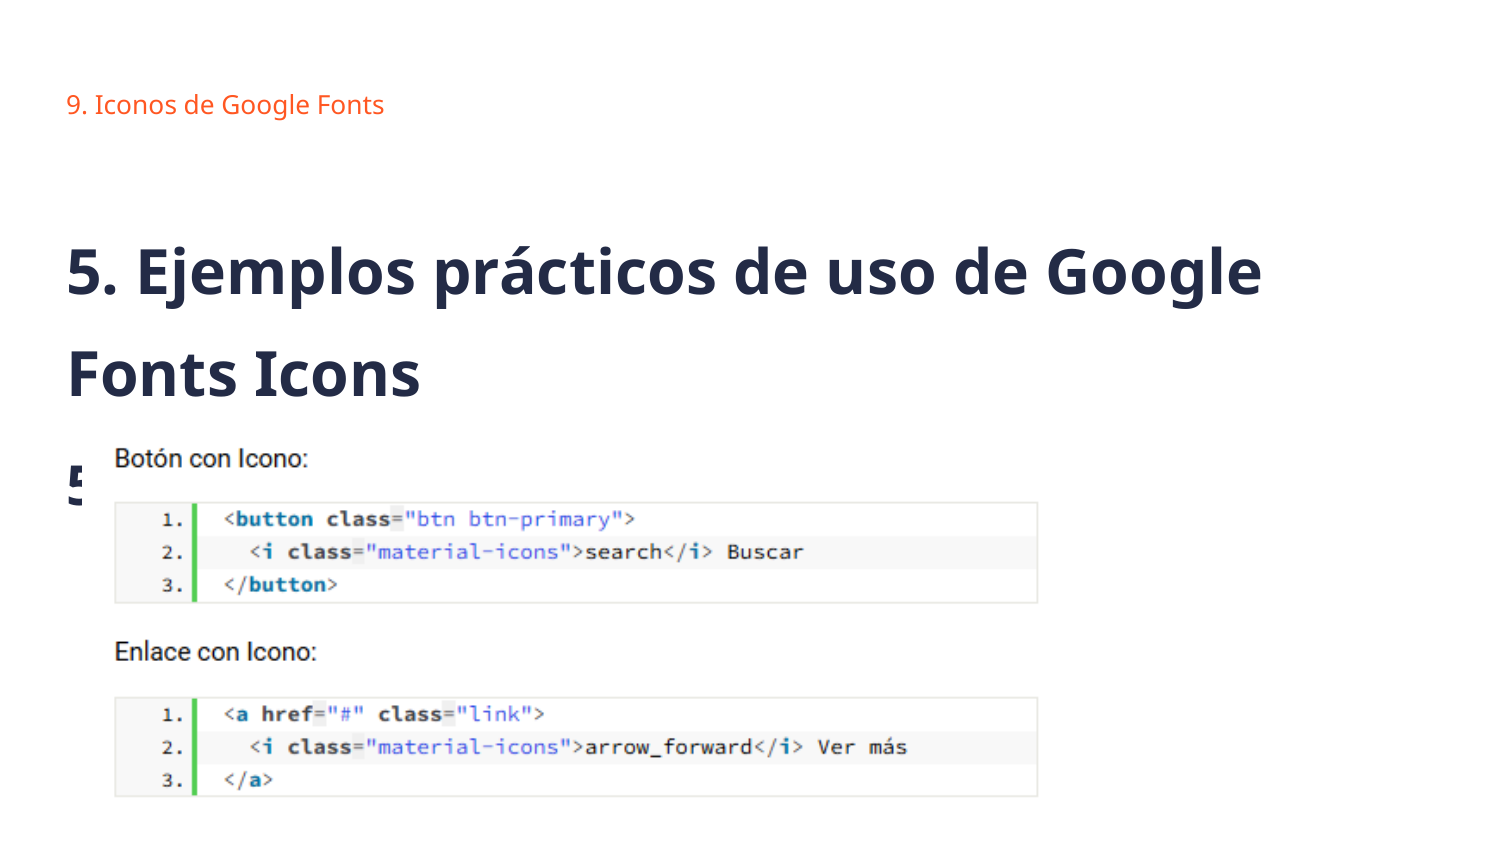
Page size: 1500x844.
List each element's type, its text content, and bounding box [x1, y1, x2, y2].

list 5. Ejemplos prácticos de uso de Google Fonts Icons 5.1. Enlaces y botones [51, 189, 1449, 775]
title 9. Iconos de Google Fonts [51, 72, 1449, 167]
picture [82, 421, 1061, 844]
